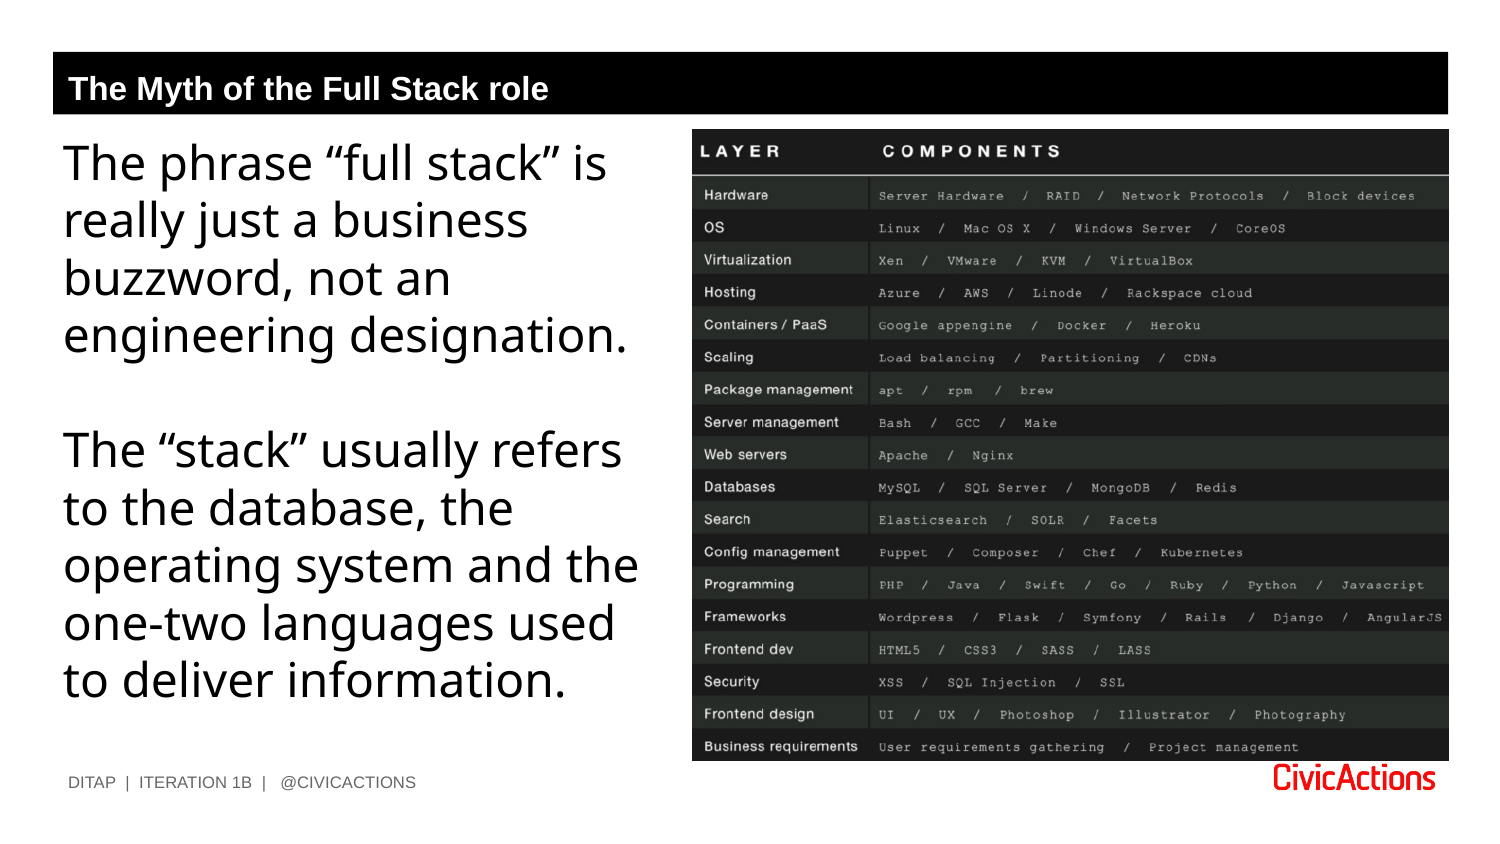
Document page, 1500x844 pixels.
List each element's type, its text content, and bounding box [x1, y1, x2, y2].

text_box The Myth of the Full Stack role [53, 51, 1449, 115]
picture [692, 129, 1449, 795]
text_box The phrase “full stack” is really just a business buzzword, not an engineering designation. The “stack” usually refers to the database, the operating system and the one-two languages used to deliver information. [53, 122, 678, 716]
